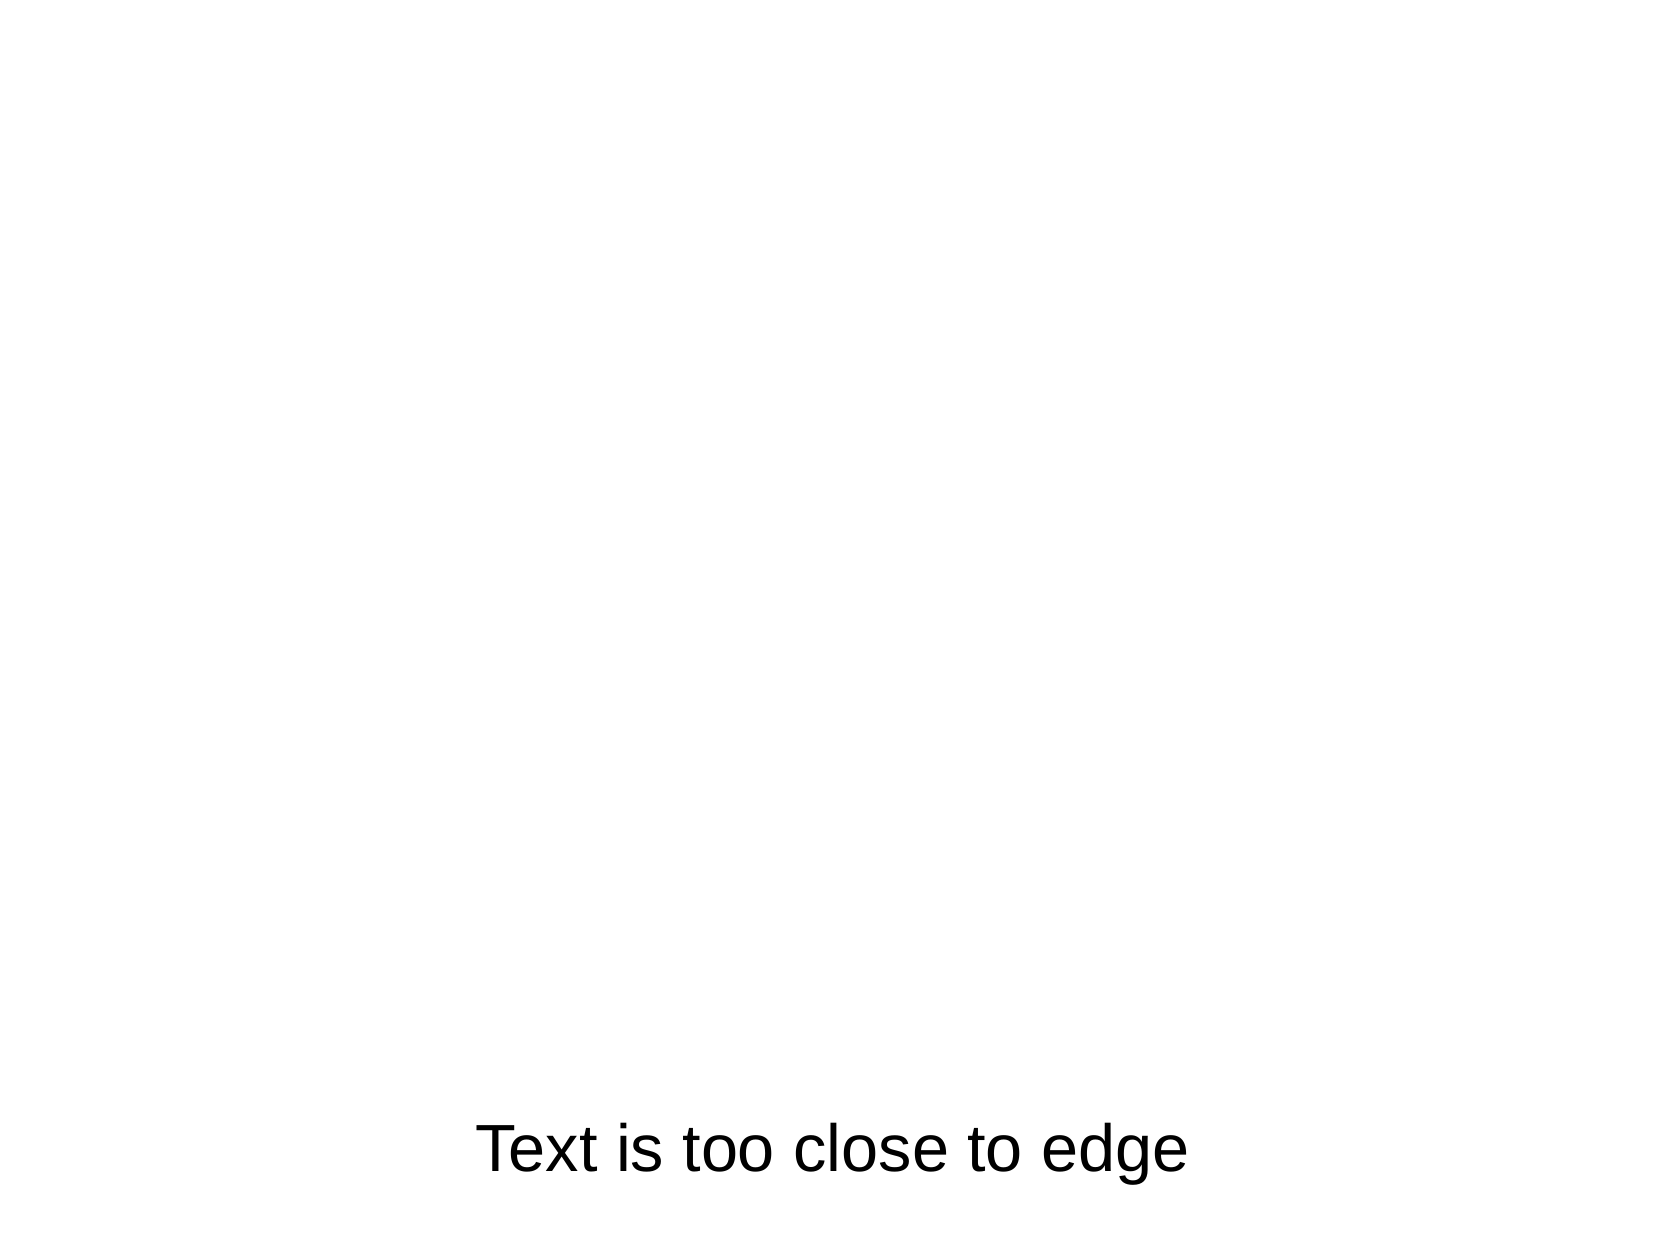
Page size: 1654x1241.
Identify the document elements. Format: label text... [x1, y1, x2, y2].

subtitle Text is too close to edge [472, 1110, 1193, 1187]
